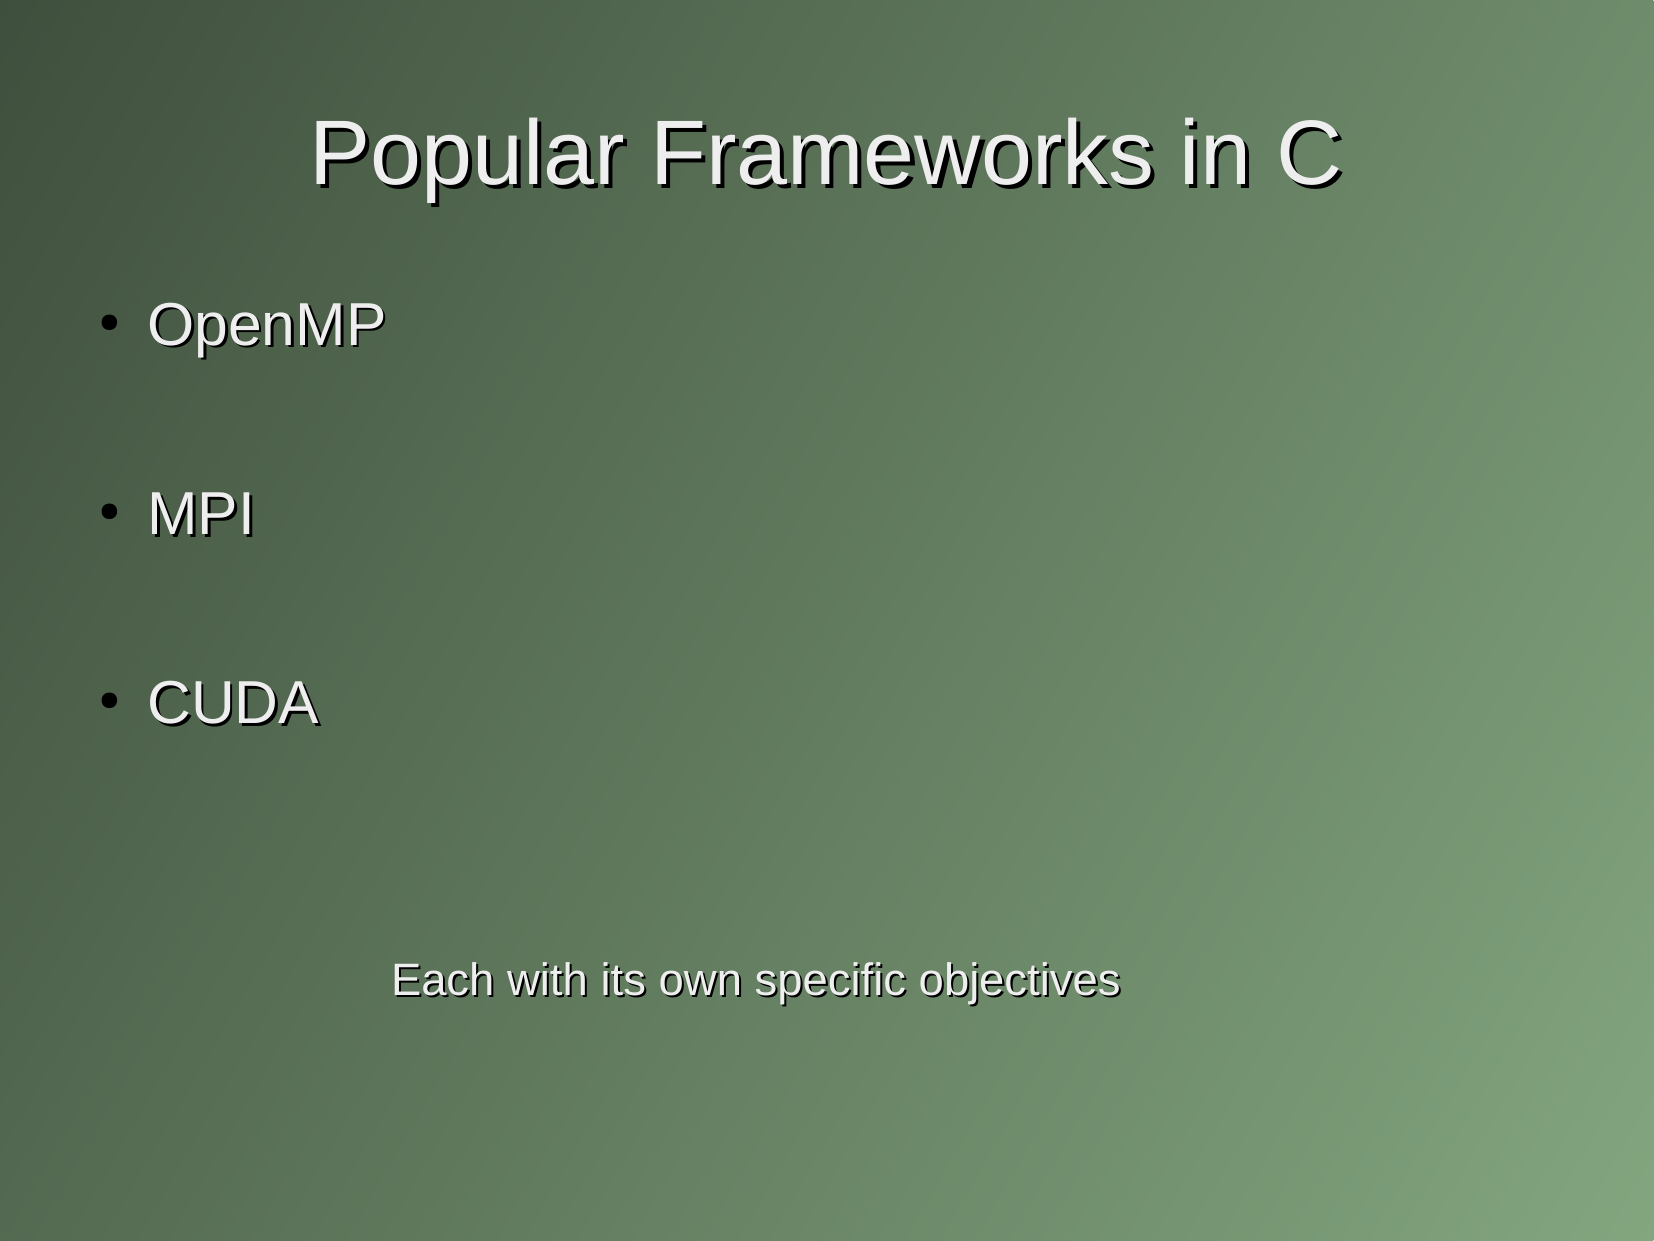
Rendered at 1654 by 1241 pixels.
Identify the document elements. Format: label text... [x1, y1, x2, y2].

list OpenMP MPI CUDA Each with its own specific objectives [82, 290, 1571, 1010]
title Popular Frameworks in C [82, 49, 1571, 257]
